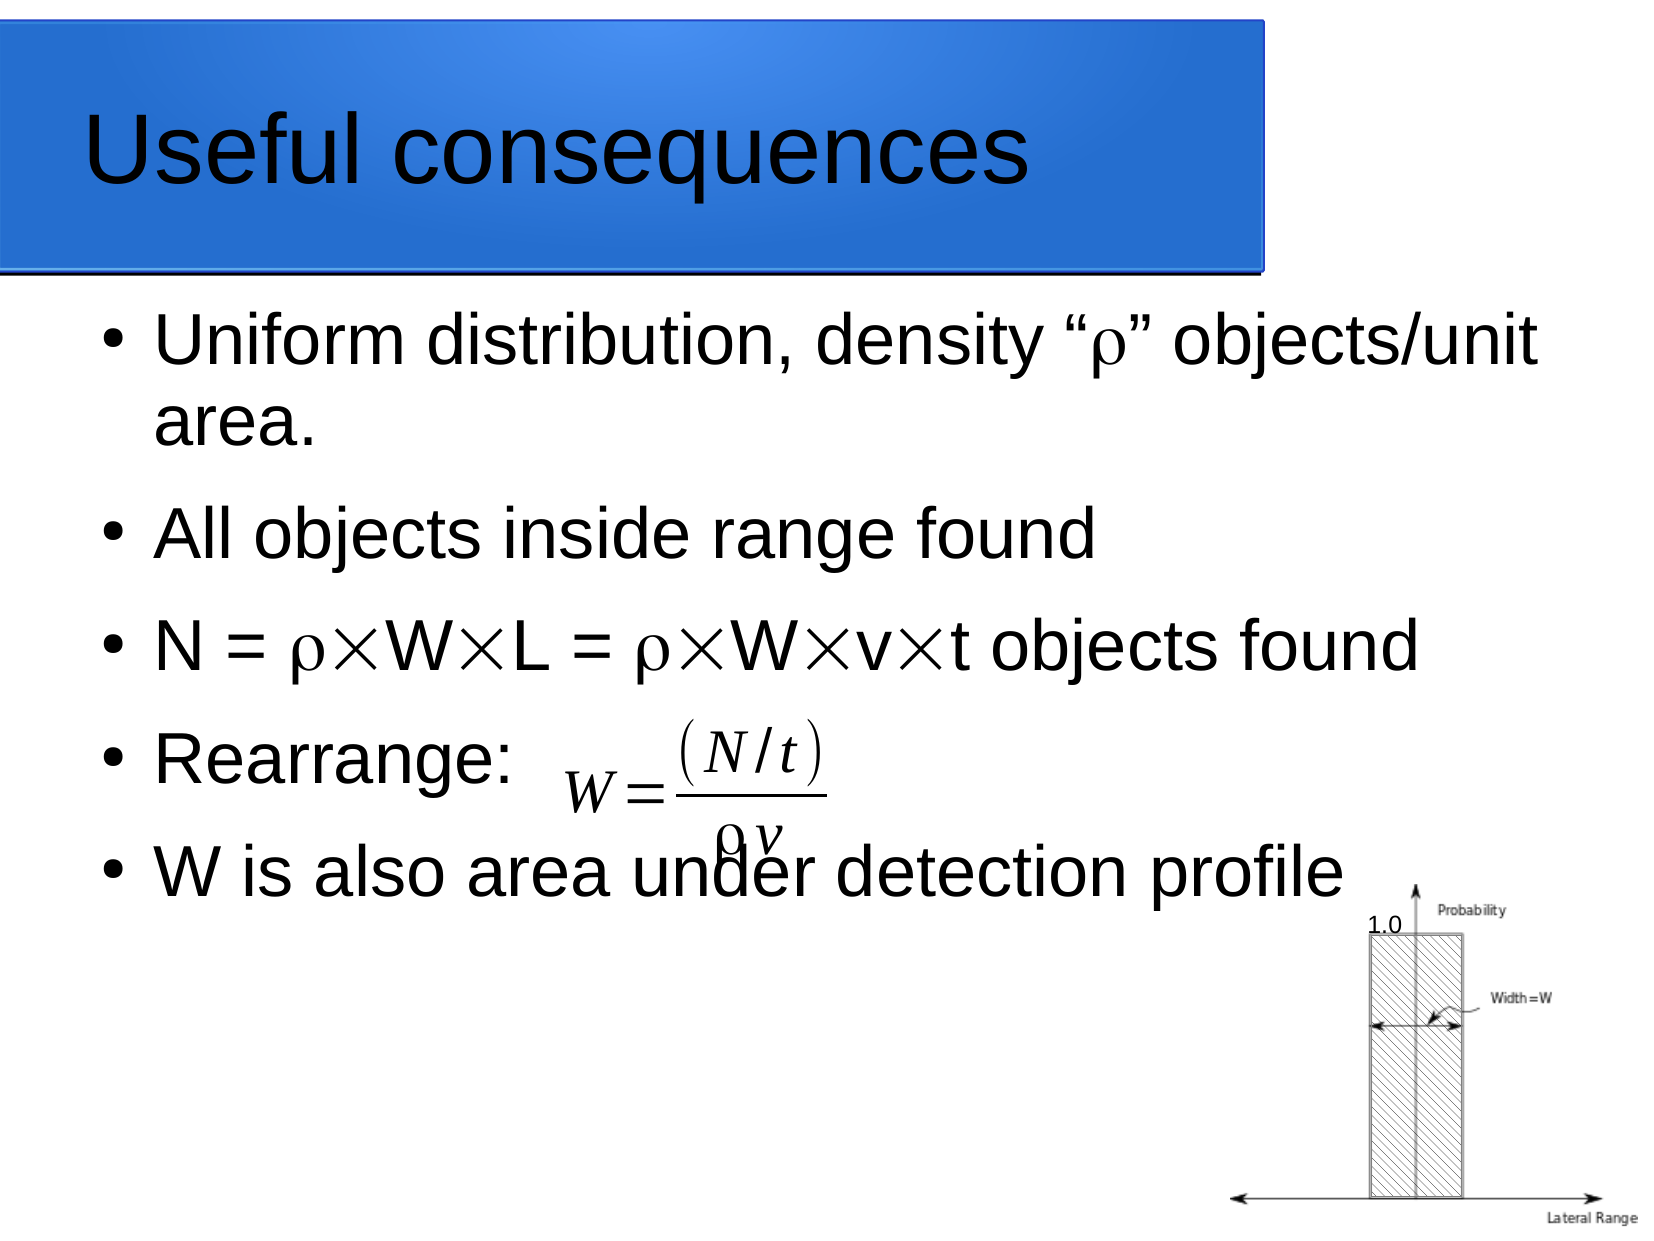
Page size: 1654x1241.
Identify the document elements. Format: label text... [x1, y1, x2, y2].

title Useful consequences [82, 47, 1235, 252]
list Uniform distribution, density “r” objects/unit area. All objects inside range found N = r´W´L = r´W´v´t objects found Rearrange: W is also area under detection profile [82, 299, 1571, 1019]
picture [1230, 884, 1638, 1228]
text_box 1.0 [1352, 903, 1418, 947]
text_box [1371, 935, 1462, 1197]
chart [555, 716, 835, 871]
